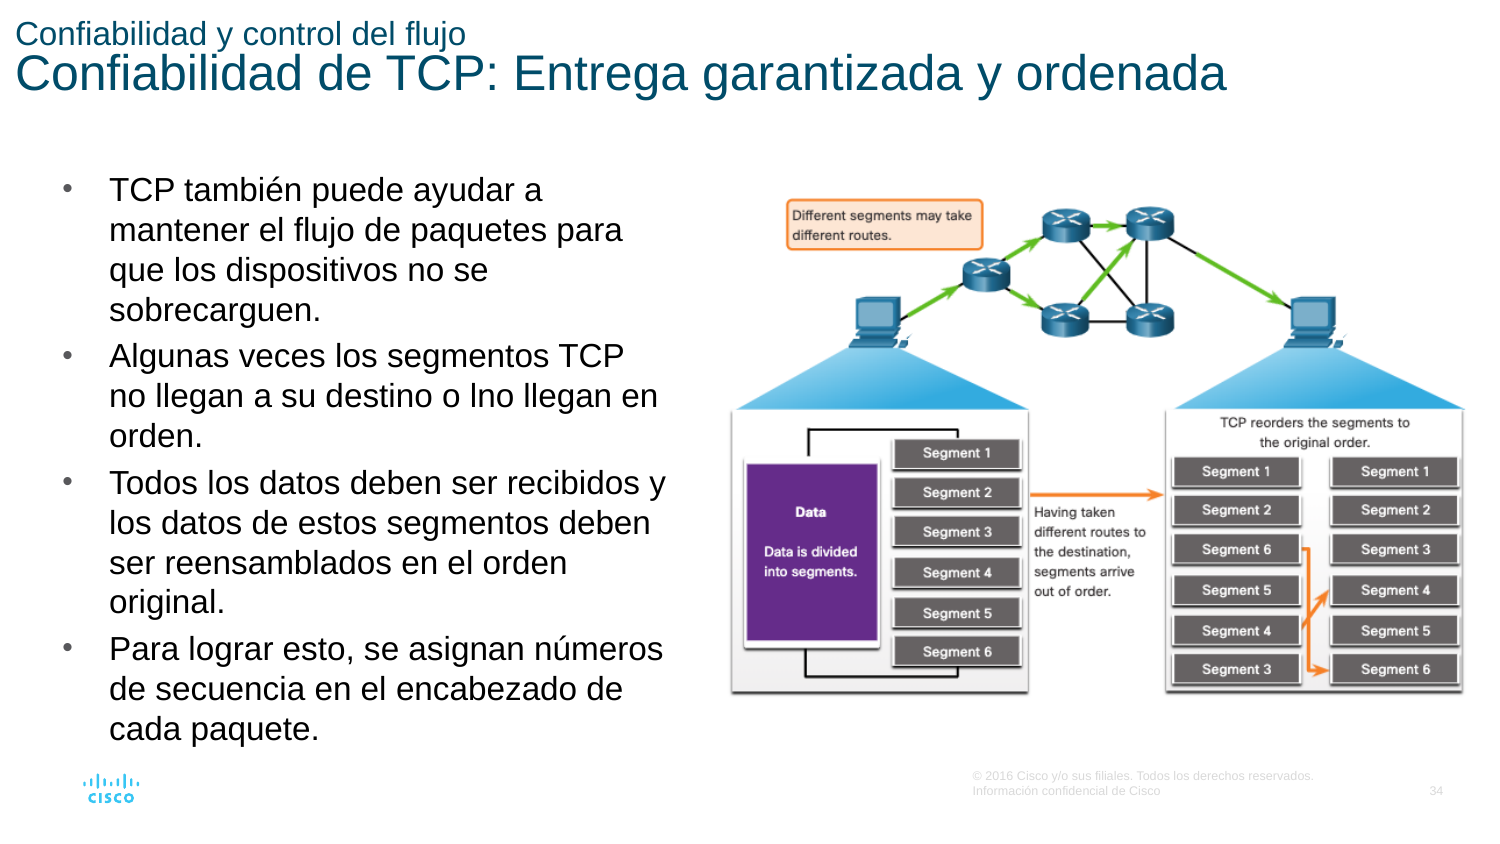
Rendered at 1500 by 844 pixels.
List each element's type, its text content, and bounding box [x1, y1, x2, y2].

title Confiabilidad y control del flujo Confiabilidad de TCP: Entrega garantizada y ordenada [0, 0, 1369, 121]
list TCP también puede ayudar a mantener el flujo de paquetes para que los dispositivos no se sobrecarguen. Algunas veces los segmentos TCP no llegan a su destino o lno llegan en orden. Todos los datos deben ser recibidos y los datos de estos segmentos deben ser reensamblados en el orden original. Para lograr esto, se asignan números de secuencia en el encabezado de cada paquete. [47, 160, 685, 725]
picture [715, 183, 1478, 702]
